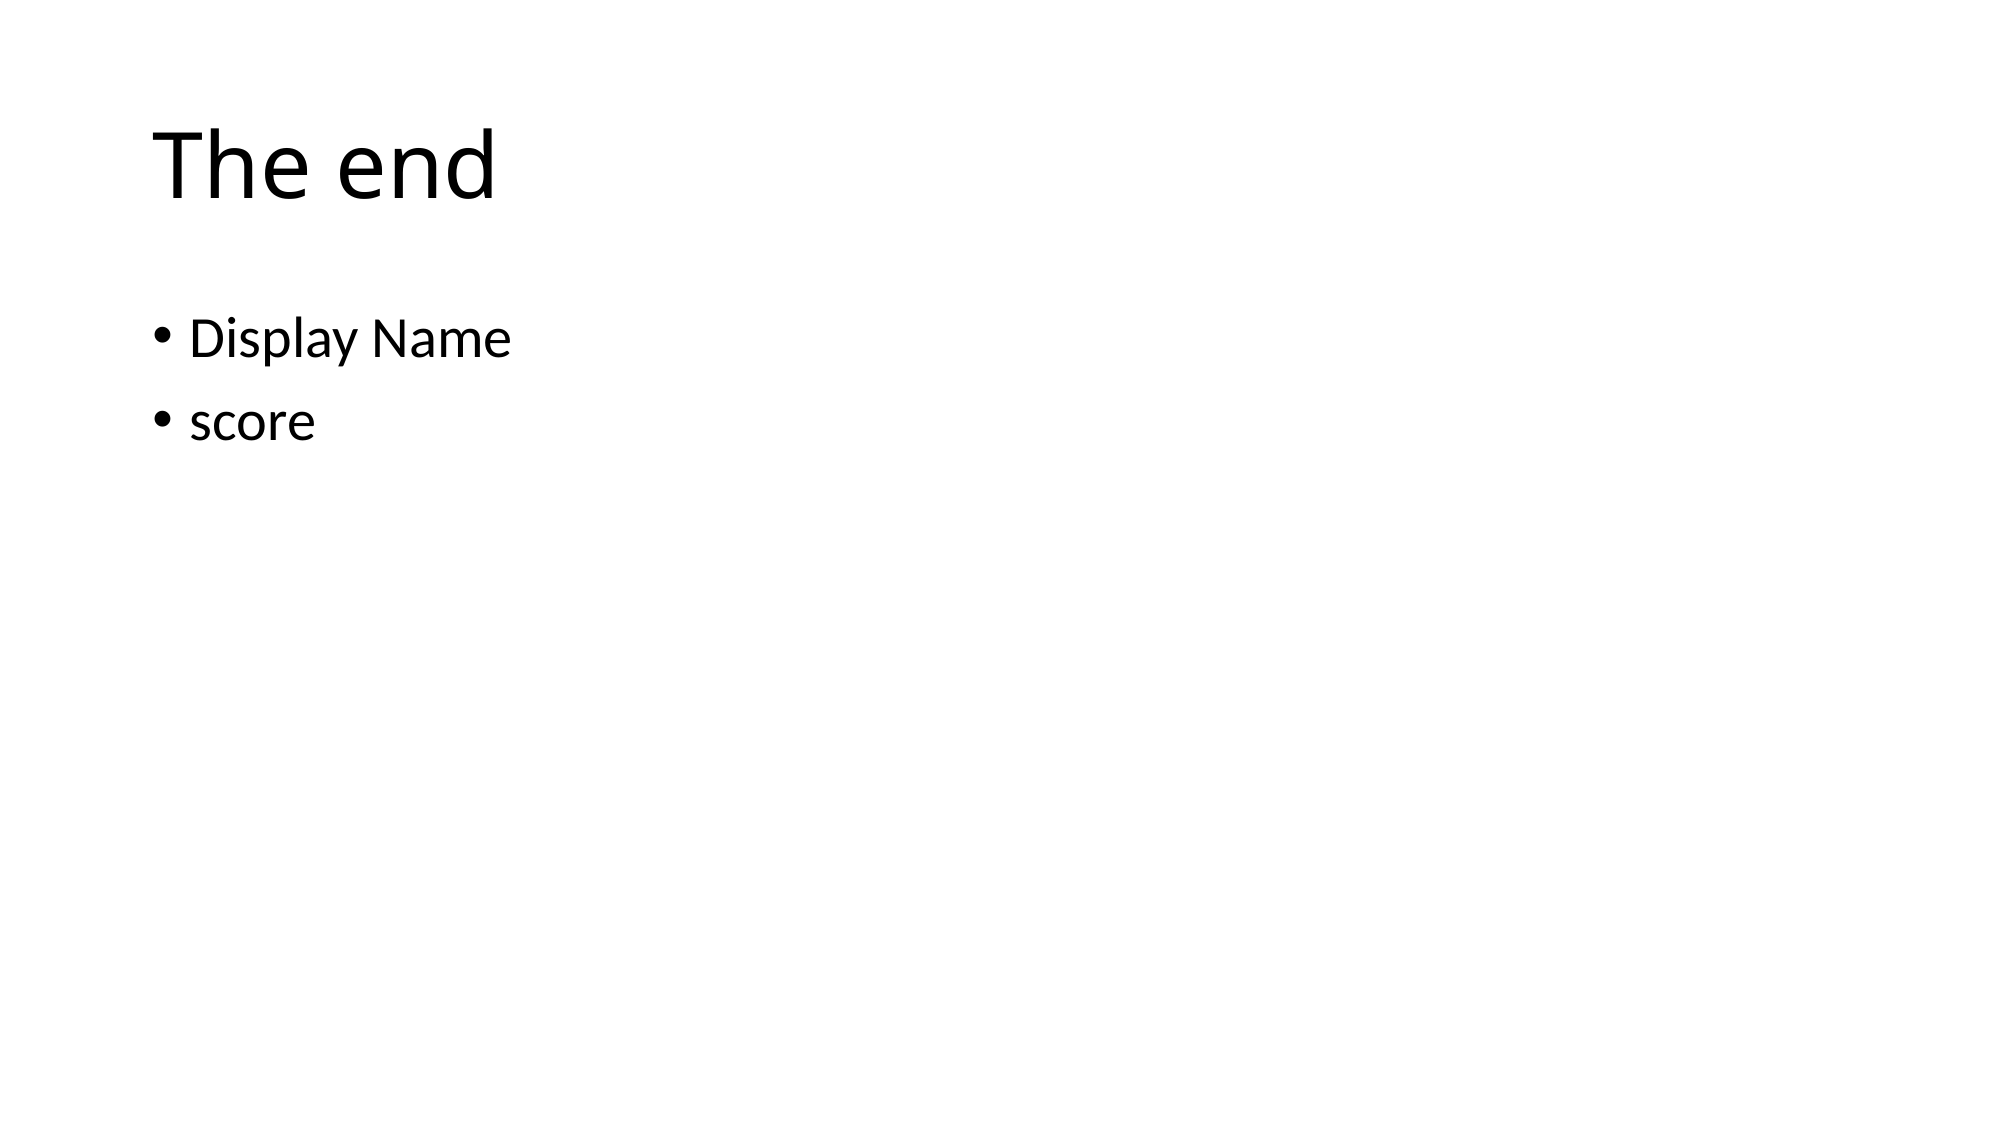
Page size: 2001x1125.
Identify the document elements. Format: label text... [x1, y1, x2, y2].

list Display Name score [137, 299, 1863, 1014]
title The end [137, 59, 1863, 278]
